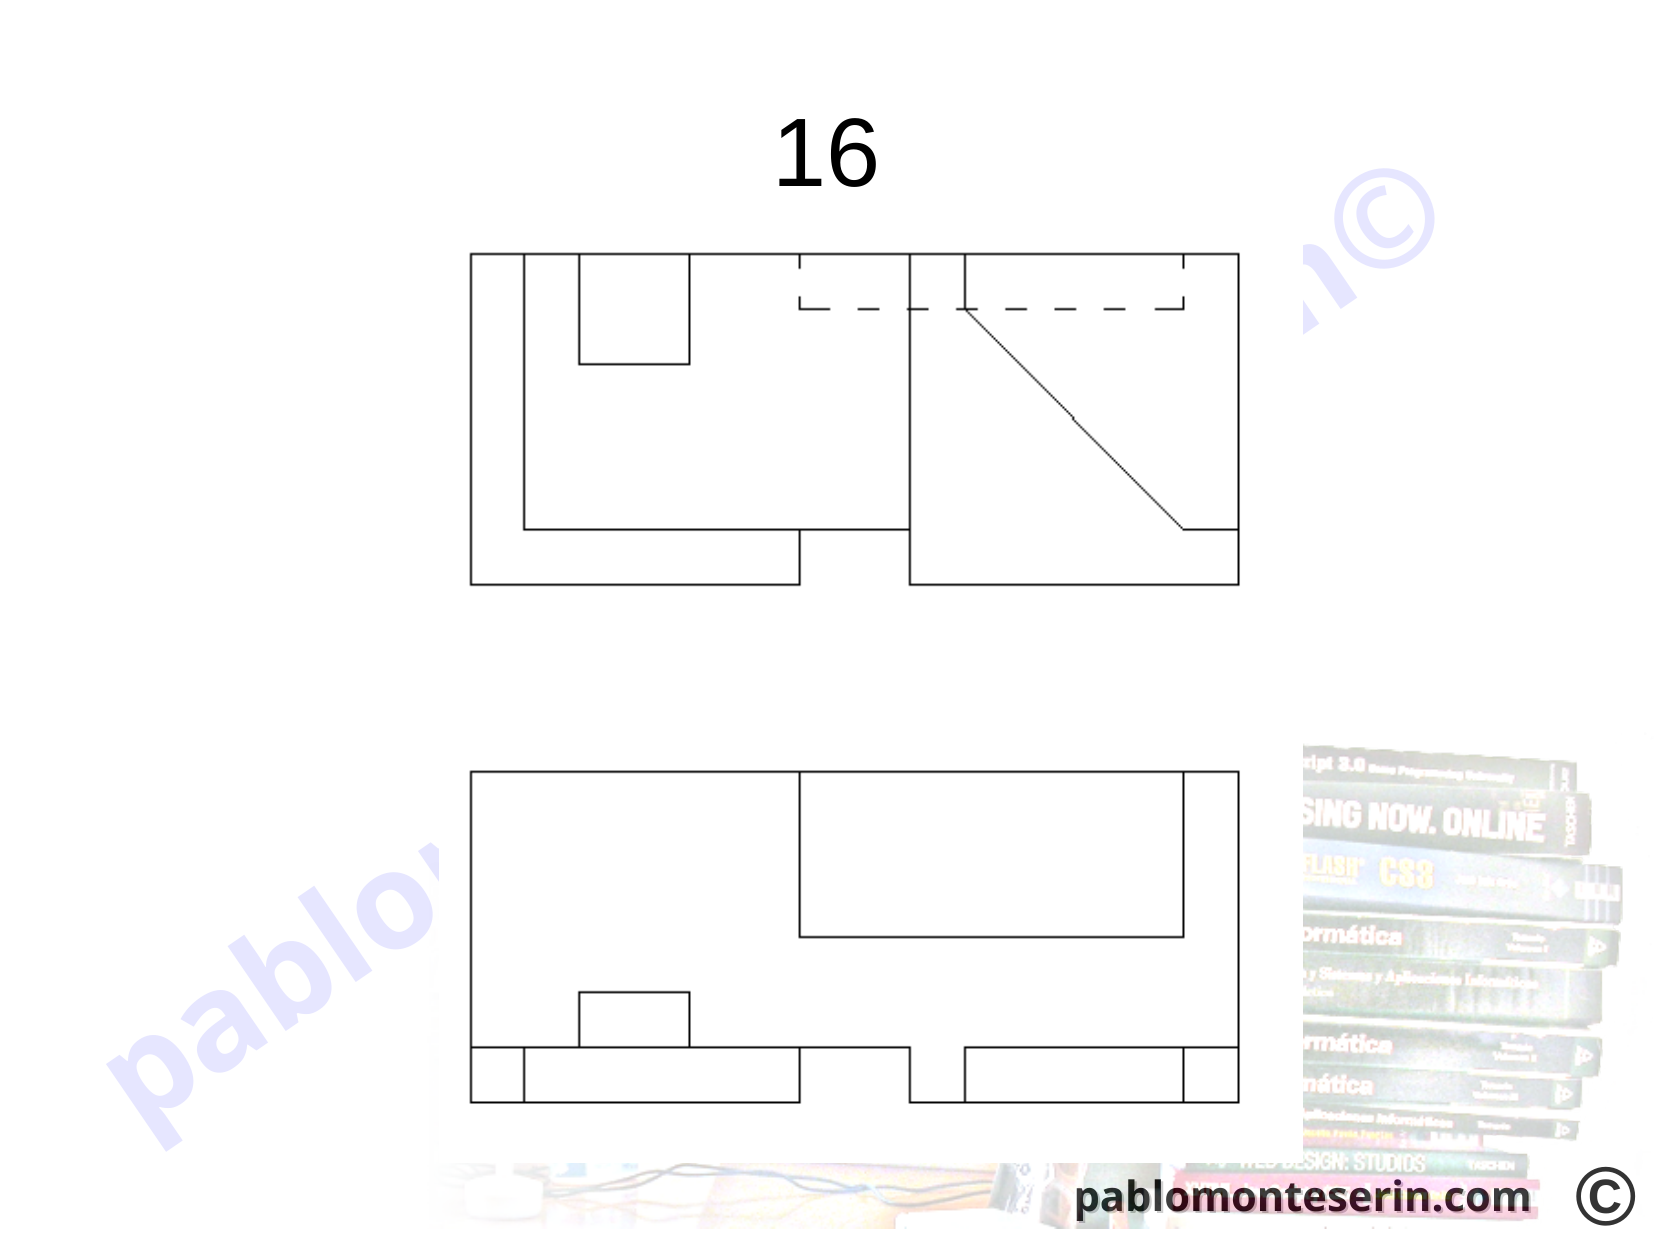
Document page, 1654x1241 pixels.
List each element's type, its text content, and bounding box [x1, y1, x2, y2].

picture [412, 224, 1654, 1229]
title 16 [82, 49, 1571, 257]
